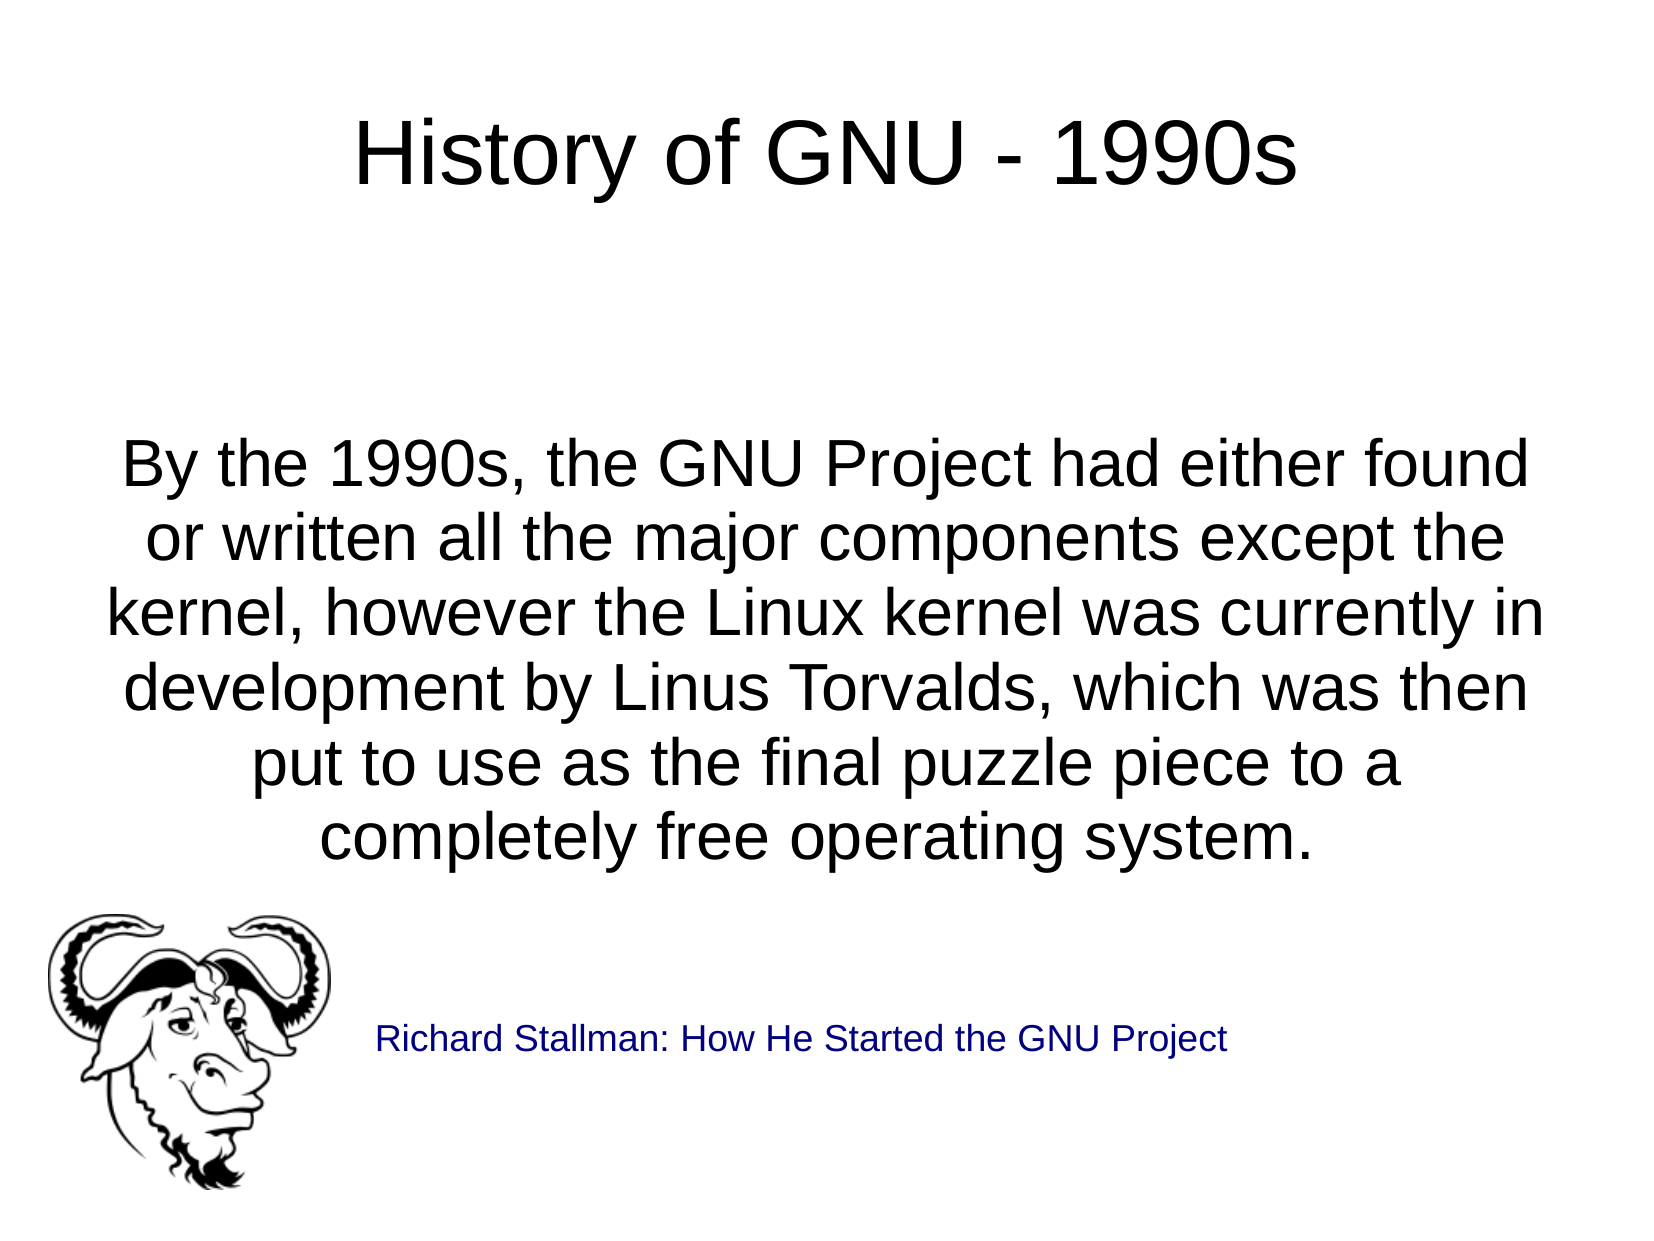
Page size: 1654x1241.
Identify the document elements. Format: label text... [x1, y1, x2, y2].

title History of GNU - 1990s [82, 49, 1571, 257]
text_box Richard Stallman: How He Started the GNU Project [360, 1010, 1407, 1081]
subtitle By the 1990s, the GNU Project had either found or written all the major components except the kernel, however the Linux kernel was currently in development by Linus Torvalds, which was then put to use as the final puzzle piece to a completely free operating system. [82, 290, 1571, 1010]
picture [48, 914, 331, 1190]
